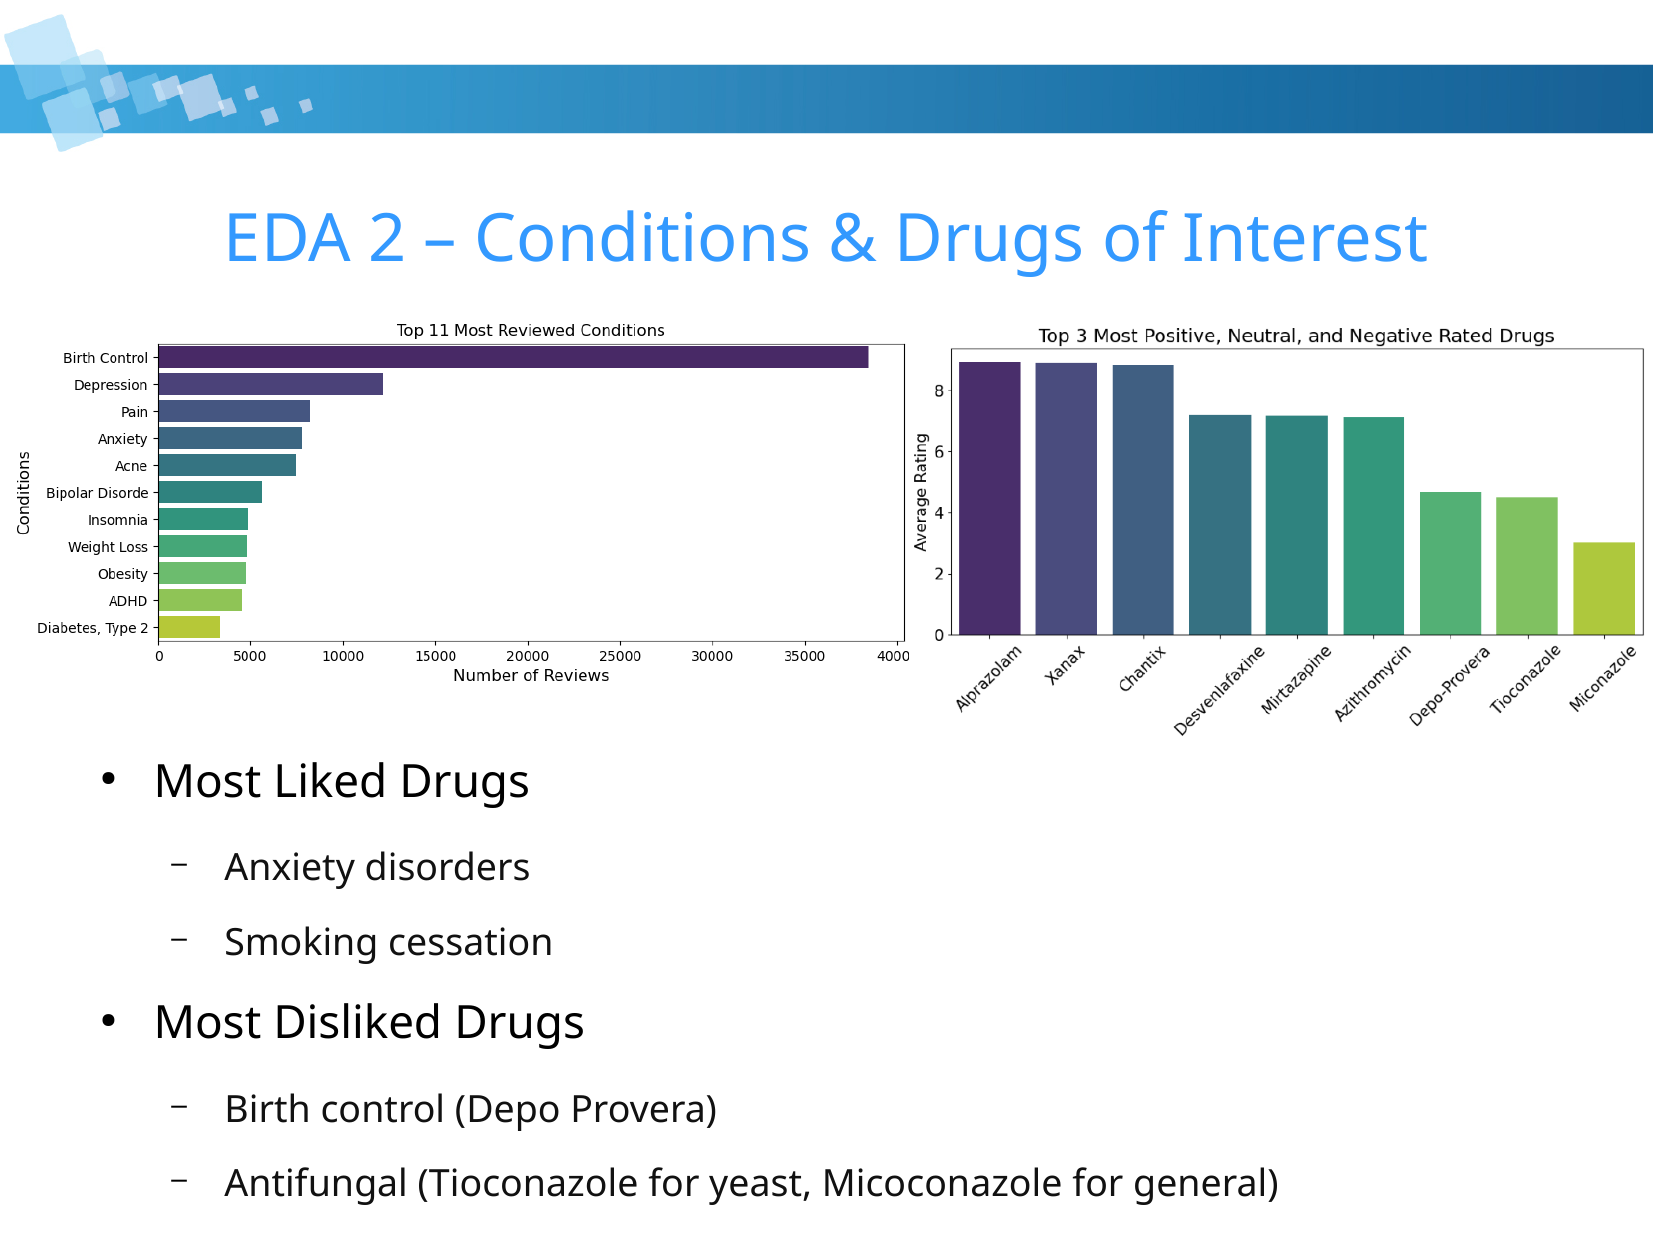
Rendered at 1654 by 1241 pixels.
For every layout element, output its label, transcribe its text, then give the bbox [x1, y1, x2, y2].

title EDA 2 – Conditions & Drugs of Interest [82, 132, 1571, 323]
picture [0, 0, 1653, 1238]
list Most Liked Drugs Anxiety disorders Smoking cessation Most Disliked Drugs Birth control (Depo Provera) Antifungal (Tioconazole for yeast, Micoconazole for general) [82, 748, 1571, 1144]
